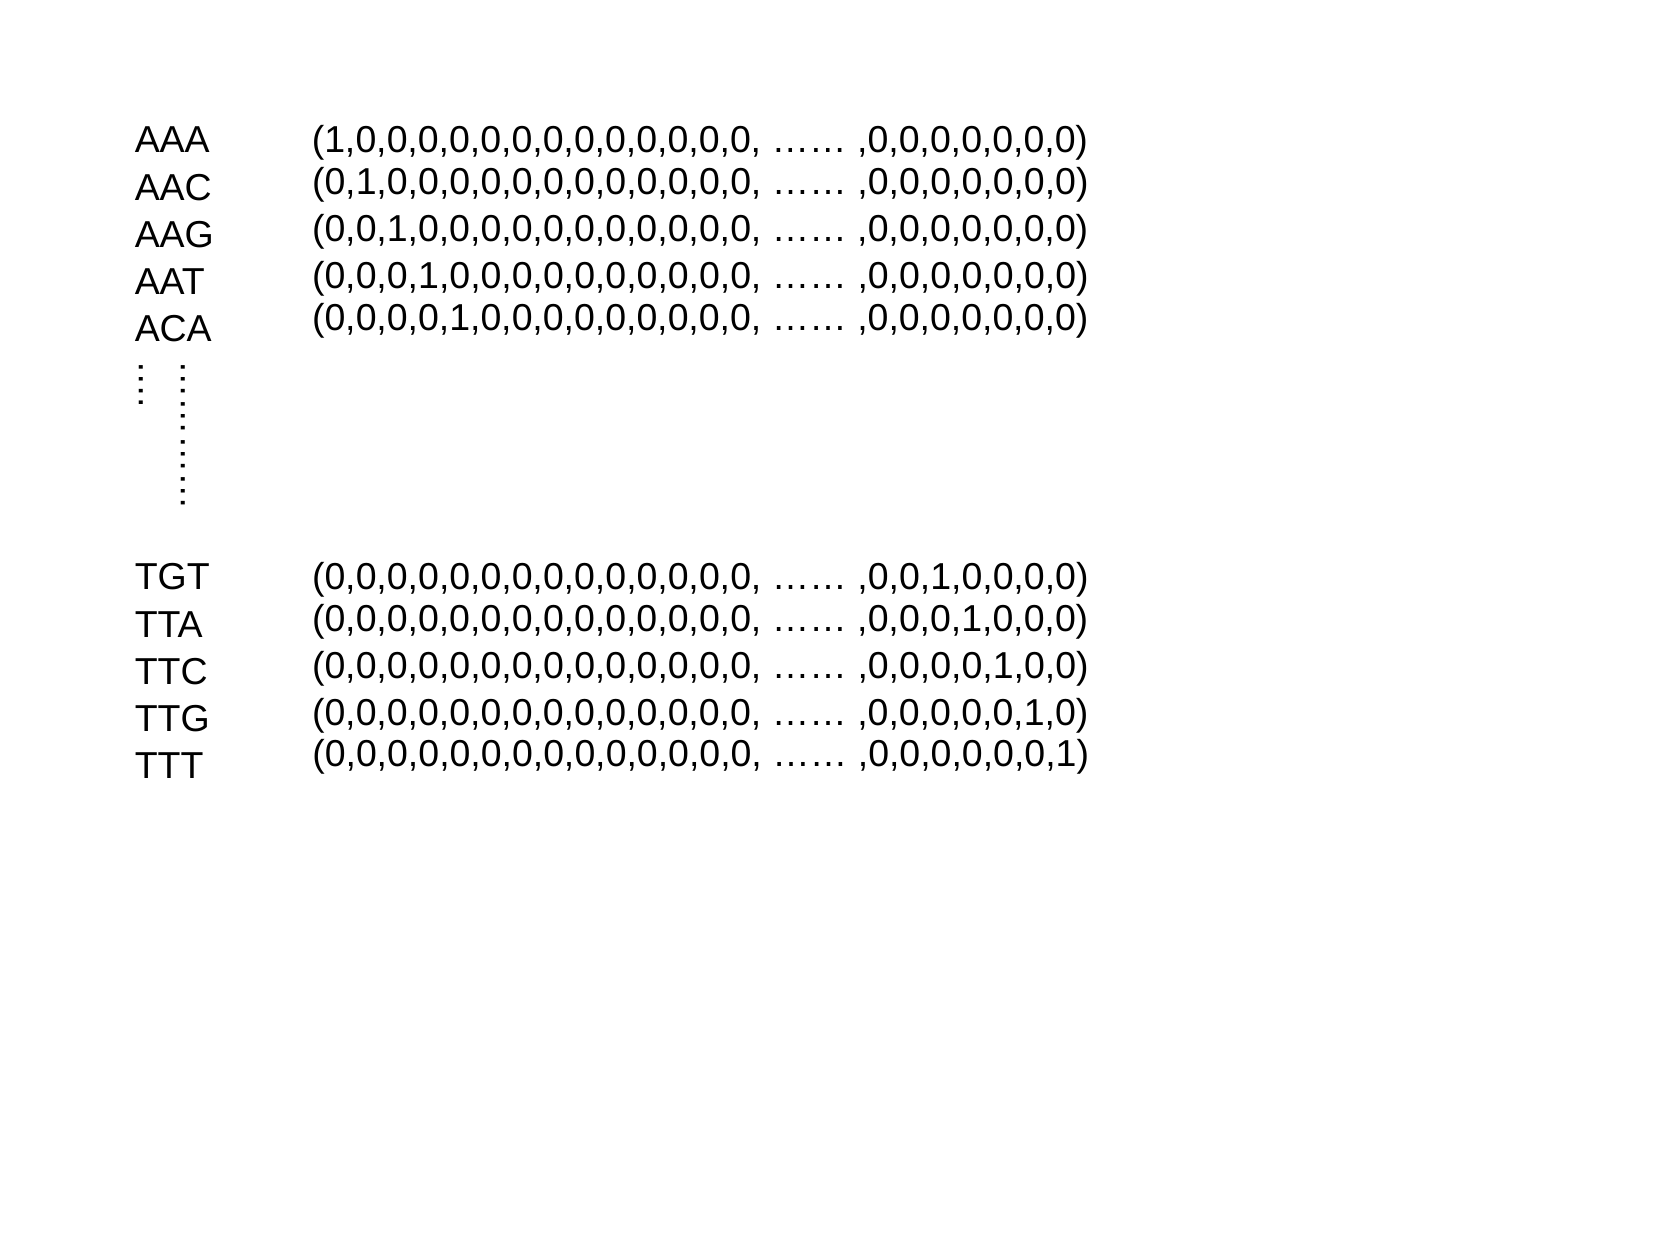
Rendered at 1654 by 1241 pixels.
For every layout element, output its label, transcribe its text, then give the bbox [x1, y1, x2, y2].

text_box AAG [120, 205, 229, 263]
text_box (0,0,0,0,1,0,0,0,0,0,0,0,0,0, …… ,0,0,0,0,0,0,0) [297, 288, 1105, 346]
text_box (0,0,0,1,0,0,0,0,0,0,0,0,0,0, …… ,0,0,0,0,0,0,0) [297, 247, 1105, 288]
text_box TTT [120, 737, 219, 795]
text_box TTC [120, 642, 223, 690]
text_box (0,0,0,0,0,0,0,0,0,0,0,0,0,0, …… ,0,0,0,0,0,1,0) [297, 684, 1105, 725]
text_box (0,0,0,0,0,0,0,0,0,0,0,0,0,0, …… ,0,0,0,1,0,0,0) [297, 589, 1105, 636]
text_box AAT [120, 253, 220, 300]
text_box ……………. [150, 345, 223, 548]
text_box (0,1,0,0,0,0,0,0,0,0,0,0,0,0, …… ,0,0,0,0,0,0,0) [297, 152, 1105, 199]
text_box AAA [120, 111, 225, 158]
text_box TGT [120, 548, 225, 606]
text_box AAC [120, 158, 227, 205]
text_box (1,0,0,0,0,0,0,0,0,0,0,0,0,0, …… ,0,0,0,0,0,0,0) [297, 111, 1105, 152]
text_box (0,0,0,0,0,0,0,0,0,0,0,0,0,0, …… ,0,0,1,0,0,0,0) [297, 548, 1105, 589]
text_box TTG [120, 690, 225, 747]
text_box (0,0,0,0,0,0,0,0,0,0,0,0,0,0, …… ,0,0,0,0,0,0,1) [297, 725, 1105, 783]
text_box ACA [120, 300, 227, 358]
text_box (0,0,1,0,0,0,0,0,0,0,0,0,0,0, …… ,0,0,0,0,0,0,0) [297, 199, 1105, 247]
text_box TTA [120, 595, 218, 642]
text_box (0,0,0,0,0,0,0,0,0,0,0,0,0,0, …… ,0,0,0,0,1,0,0) [297, 636, 1105, 684]
